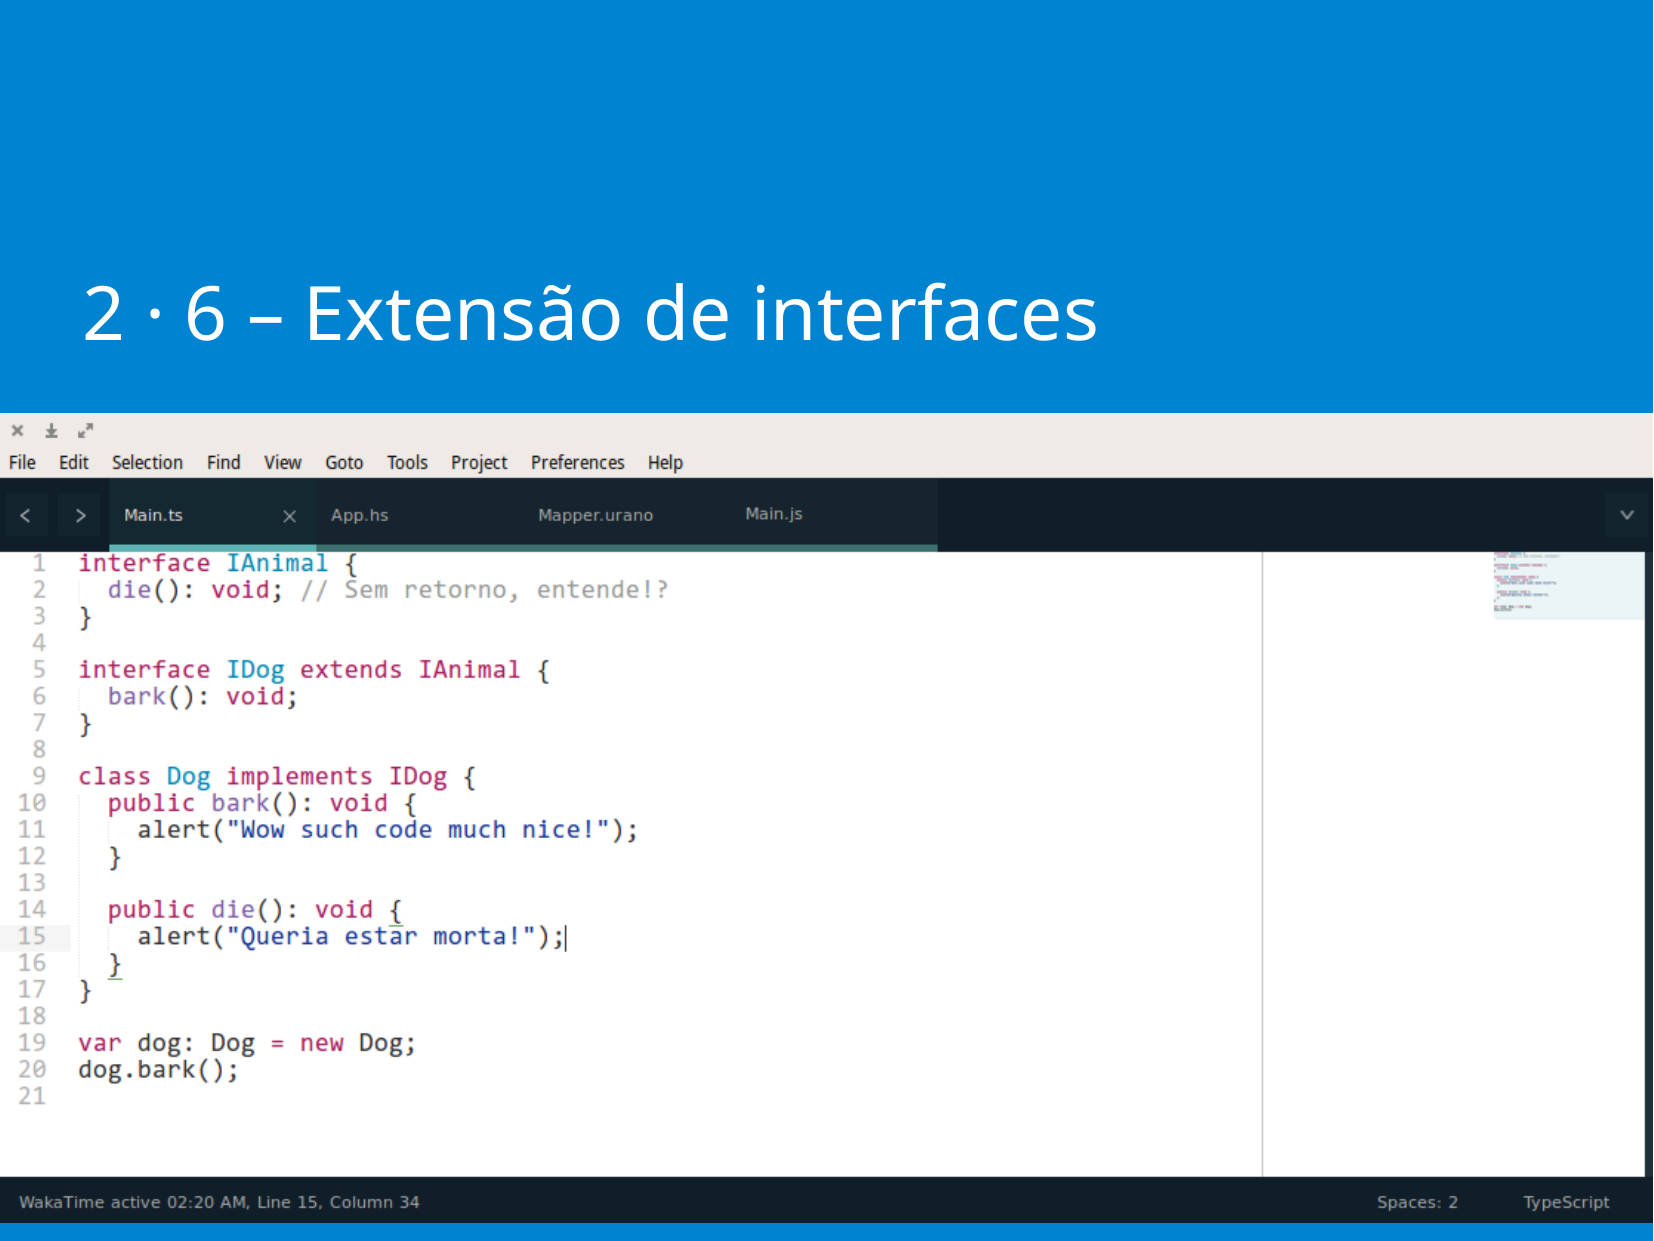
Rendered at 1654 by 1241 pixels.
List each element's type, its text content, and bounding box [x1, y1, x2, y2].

picture [0, 413, 1653, 1223]
title 2 · 6 – Extensão de interfaces [82, 248, 1571, 375]
